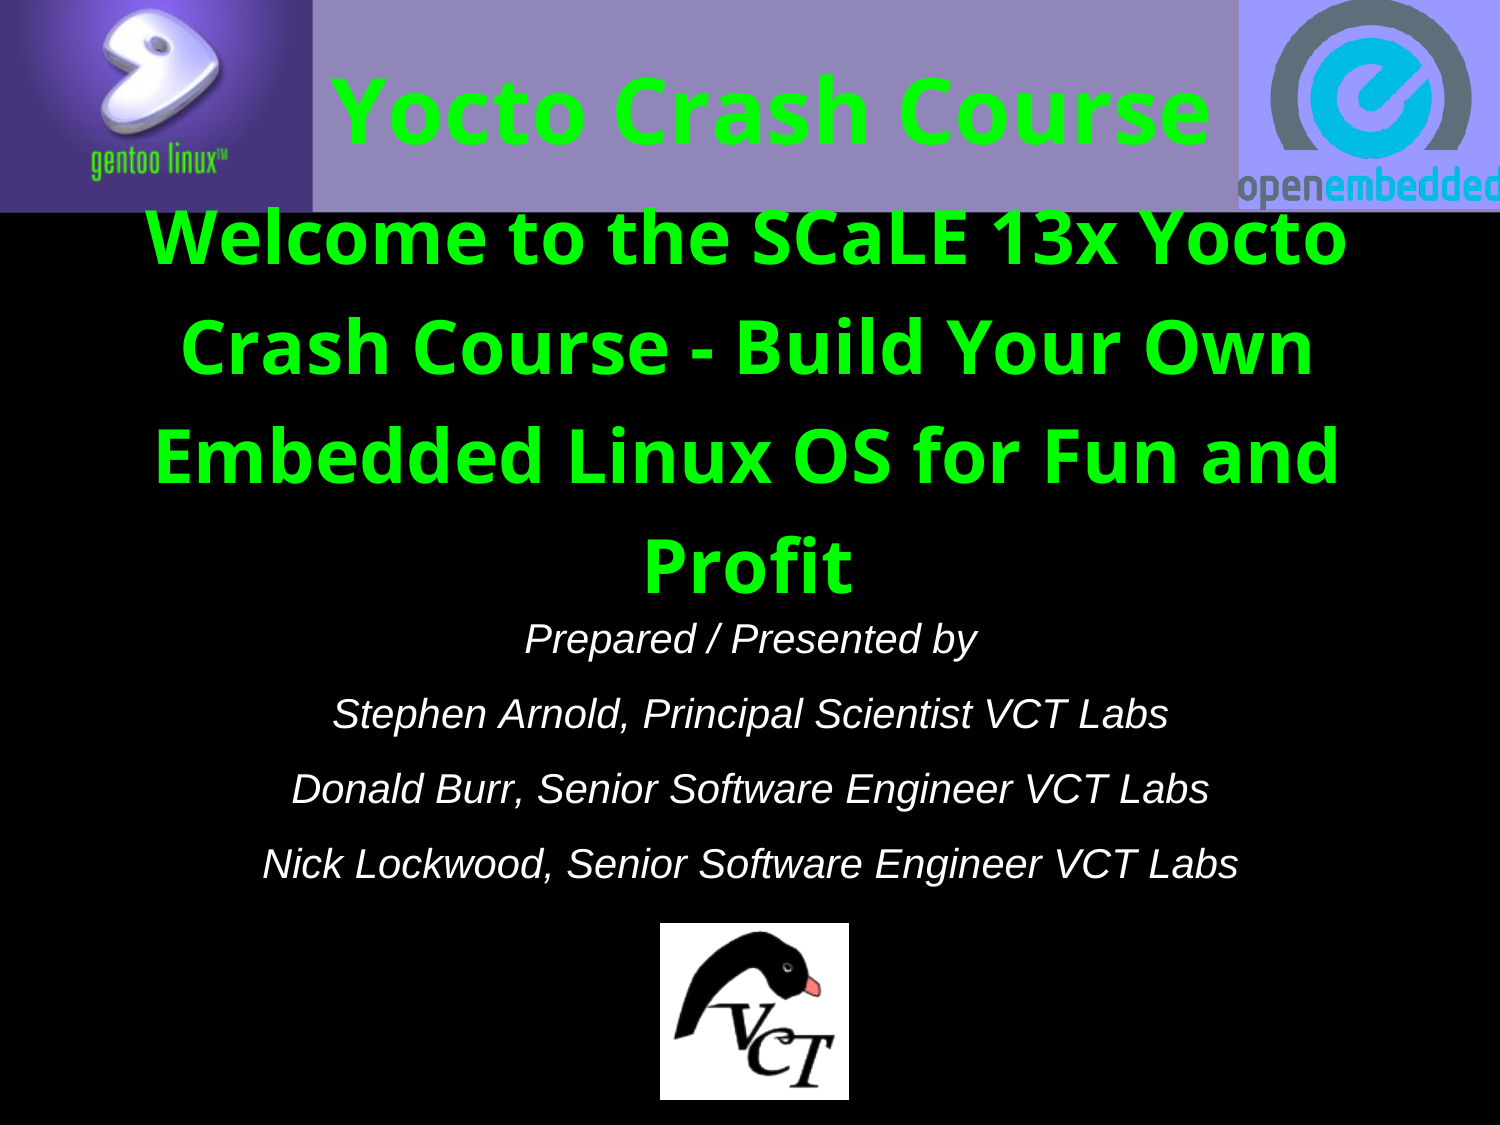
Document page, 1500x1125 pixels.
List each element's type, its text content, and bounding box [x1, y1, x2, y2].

subtitle Prepared / Presented by Stephen Arnold, Principal Scientist VCT Labs Donald Burr, Senior Software Engineer VCT Labs Nick Lockwood, Senior Software Engineer VCT Labs [142, 598, 1360, 892]
title Yocto Crash Course [300, 5, 1238, 203]
picture [1238, 0, 1500, 210]
picture [660, 922, 850, 1100]
title Welcome to the SCaLE 13x Yocto Crash Course - Build Your Own Embedded Linux OS for Fun and Profit [26, 215, 1469, 577]
picture [0, 0, 302, 184]
